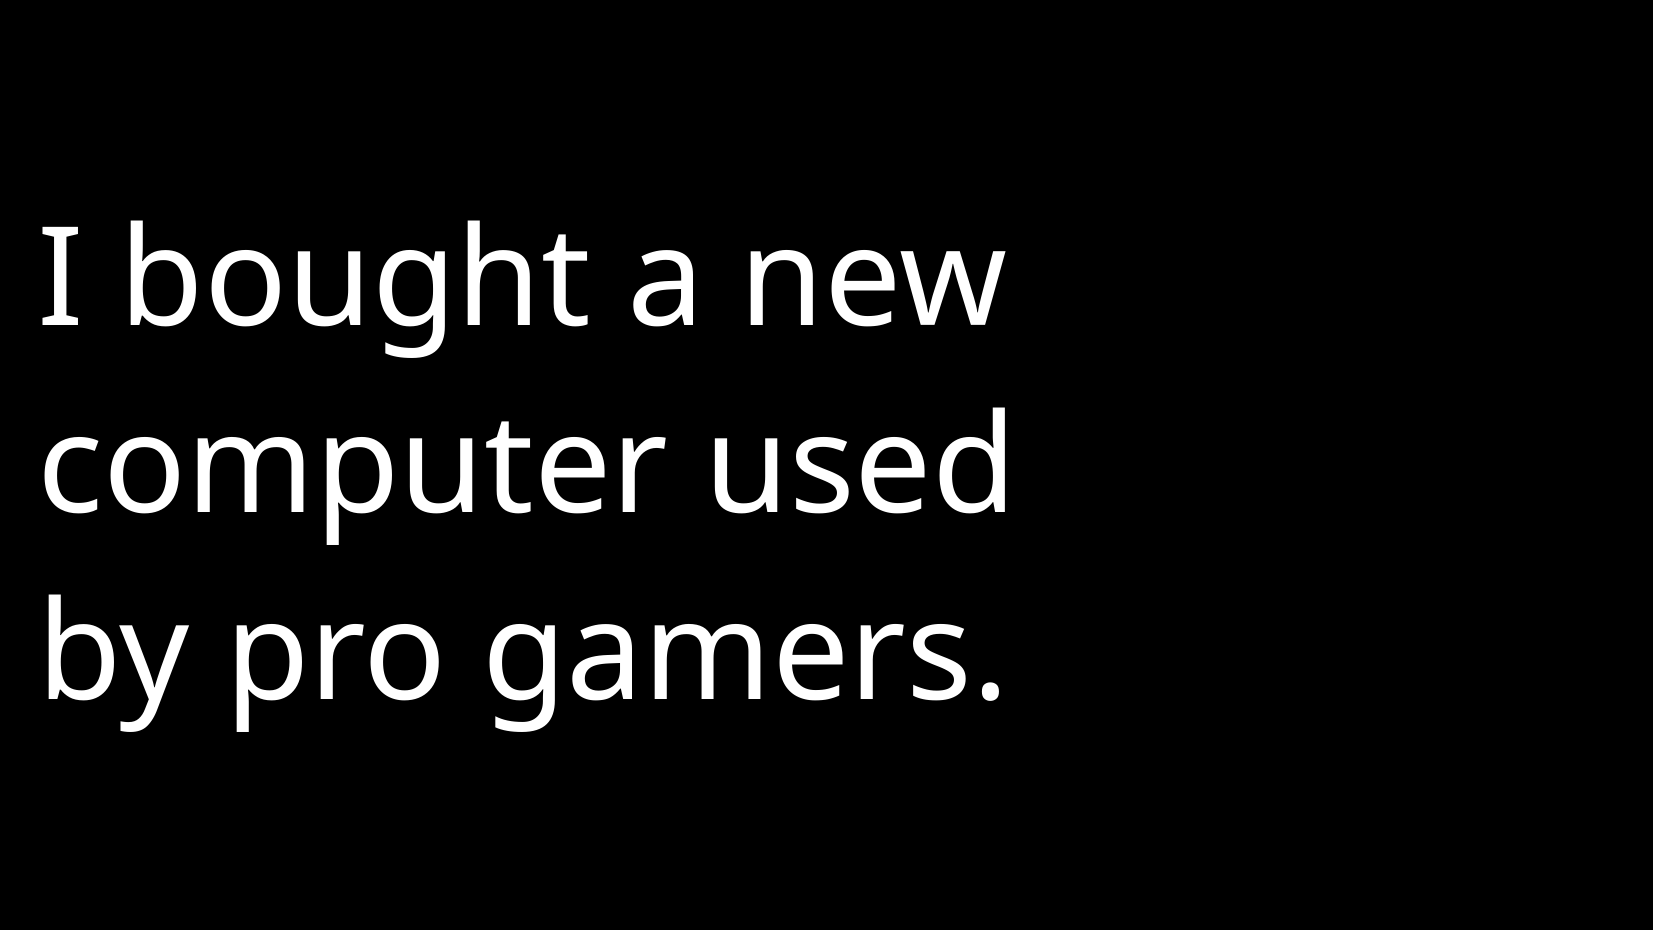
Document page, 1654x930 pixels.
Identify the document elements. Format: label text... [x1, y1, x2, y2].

title I bought a new computer used by pro gamers. [37, 19, 1612, 900]
